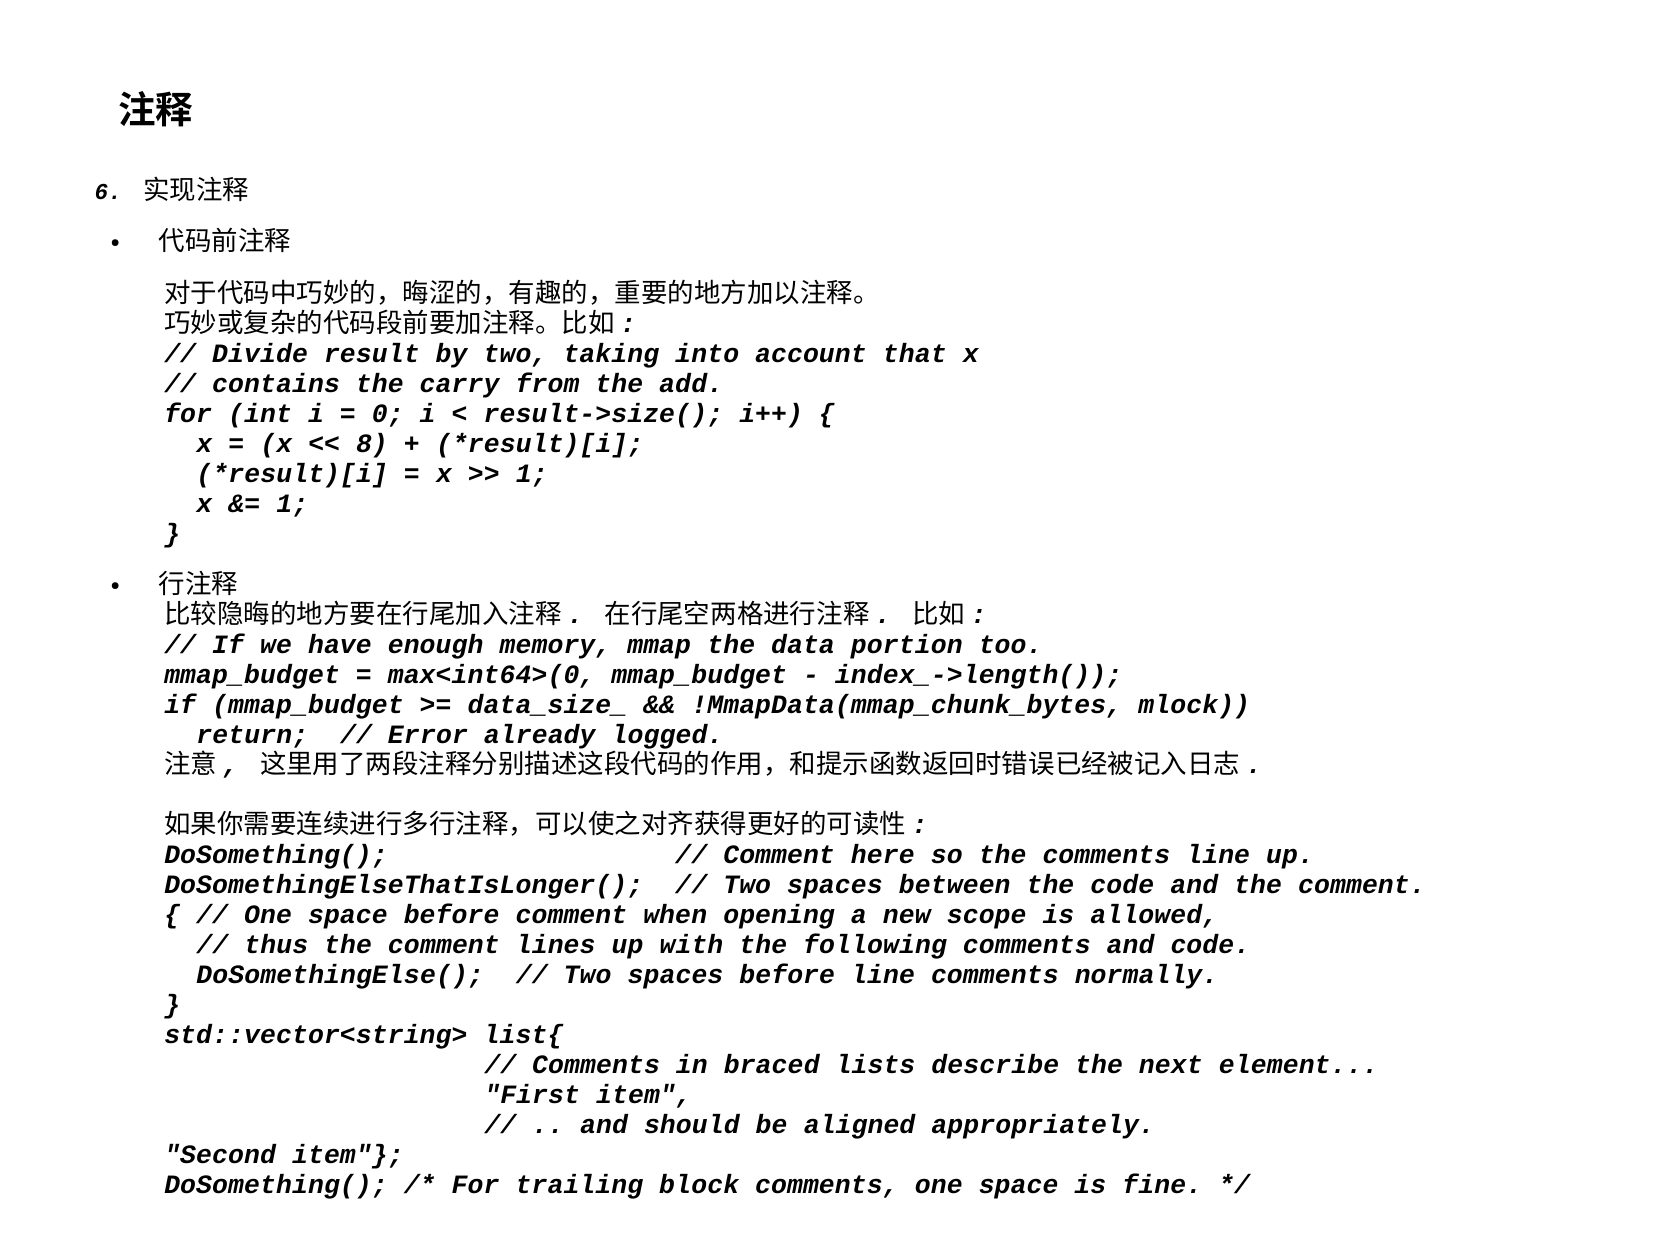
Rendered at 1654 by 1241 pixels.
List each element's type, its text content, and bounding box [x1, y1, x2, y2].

title 注释 [82, 49, 485, 166]
list 6. 实现注释 代码前注释 对于代码中巧妙的，晦涩的，有趣的，重要的地方加以注释。 巧妙或复杂的代码段前要加注释。比如: // Divide result by two, taking into account that x // contains the carry from the add. for (int i = 0; i < result->size(); i++) { x = (x << 8) + (*result)[i]; (*result)[i] = x >> 1; x &= 1; } 行注释 比较隐晦的地方要在行尾加入注释. 在行尾空两格进行注释. 比如: // If we have enough memory, mmap the data portion too. mmap_budget = max<int64>(0, mmap_budget - index_->length()); if (mmap_budget >= data_size_ && !MmapData(mmap_chunk_bytes, mlock)) return; // Error already logged. 注意, 这里用了两段注释分别描述这段代码的作用，和提示函数返回时错误已经被记入日志. 如果你需要连续进行多行注释，可以使之对齐获得更好的可读性: DoSomething(); // Comment here so the comments line up. DoSomethingElseThatIsLonger(); // Two spaces between the code and the comment. { // One space before comment when opening a new scope is allowed, // thus the comment lines up with the following comments and code. DoSomethingElse(); // Two spaces before line comments normally. } std::vector<string> list{ // Comments in braced lists describe the next element... "First item", // .. and should be aligned appropriately. "Second item"}; DoSomething(); /* For trailing block comments, one space is fine. */ [94, 177, 1583, 1205]
